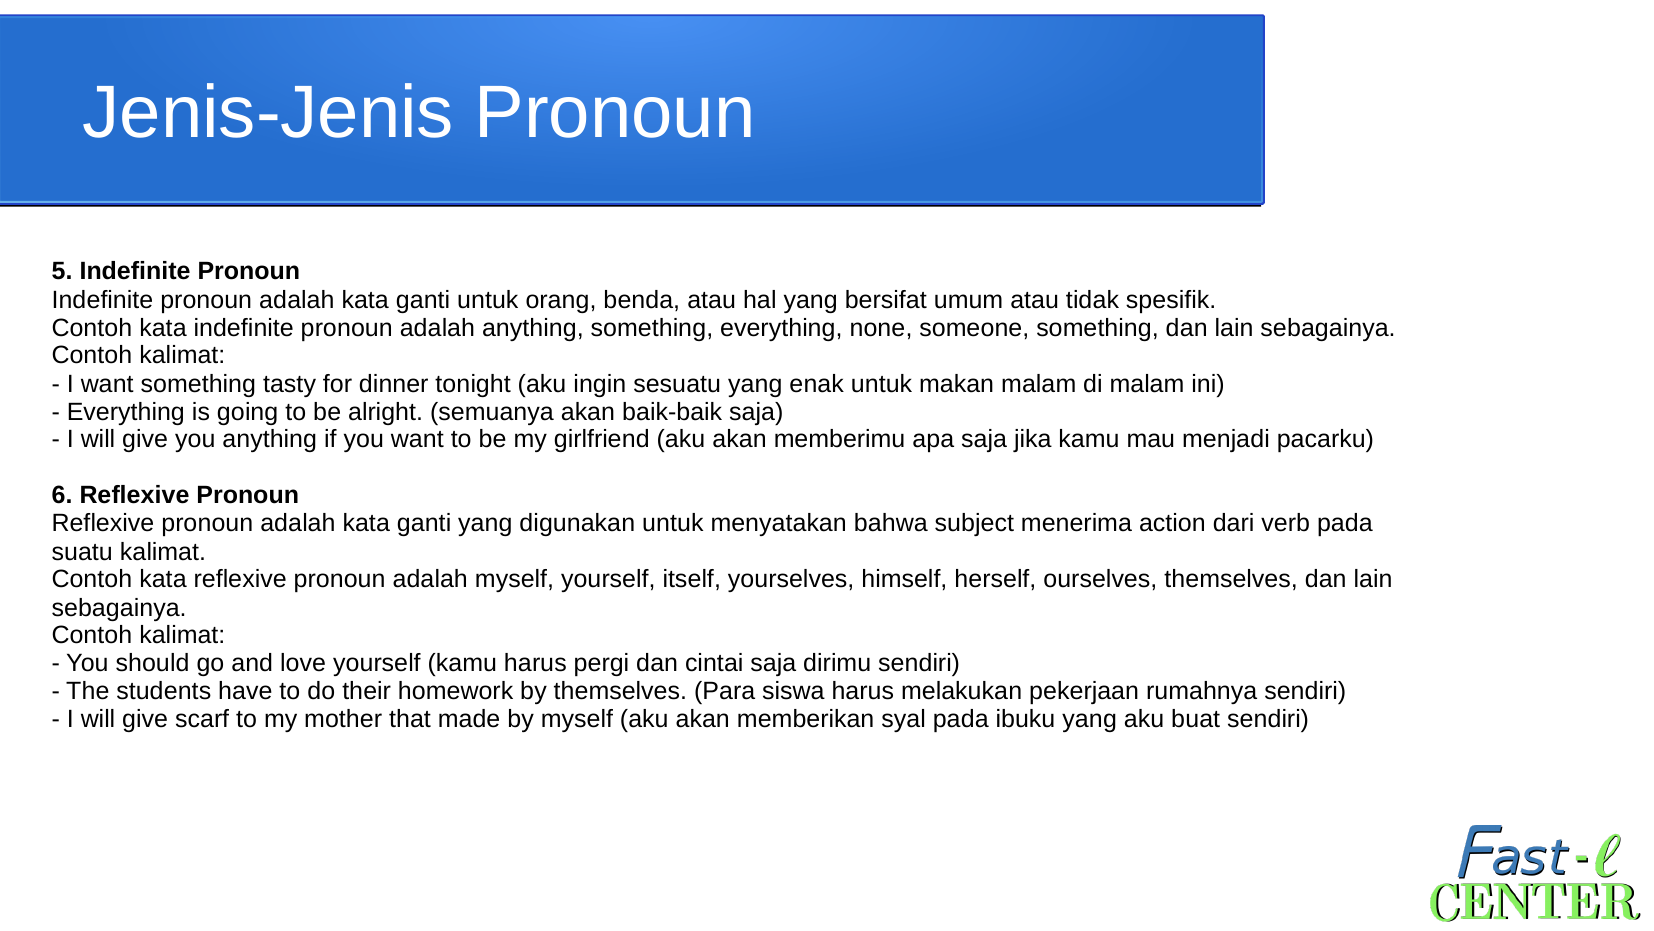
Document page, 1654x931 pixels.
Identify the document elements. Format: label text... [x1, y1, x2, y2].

picture [1430, 825, 1641, 924]
title Jenis-Jenis Pronoun [82, 35, 1235, 189]
text_box 5. Indefinite Pronoun Indefinite pronoun adalah kata ganti untuk orang, benda, atau hal yang bersifat umum atau tidak spesifik. Contoh kata indefinite pronoun adalah anything, something, everything, none, someone, something, dan lain sebagainya. Contoh kalimat: - I want something tasty for dinner tonight (aku ingin sesuatu yang enak untuk makan malam di malam ini) - Everything is going to be alright. (semuanya akan baik-baik saja) - I will give you anything if you want to be my girlfriend (aku akan memberimu apa saja jika kamu mau menjadi pacarku) 6. Reflexive Pronoun Reflexive pronoun adalah kata ganti yang digunakan untuk menyatakan bahwa subject menerima action dari verb pada suatu kalimat. Contoh kata reflexive pronoun adalah myself, yourself, itself, yourselves, himself, herself, ourselves, themselves, dan lain sebagainya. Contoh kalimat: - You should go and love yourself (kamu harus pergi dan cintai saja dirimu sendiri) - The students have to do their homework by themselves. (Para siswa harus melakukan pekerjaan rumahnya sendiri) - I will give scarf to my mother that made by myself (aku akan memberikan syal pada ibuku yang aku buat sendiri) [36, 249, 1456, 825]
